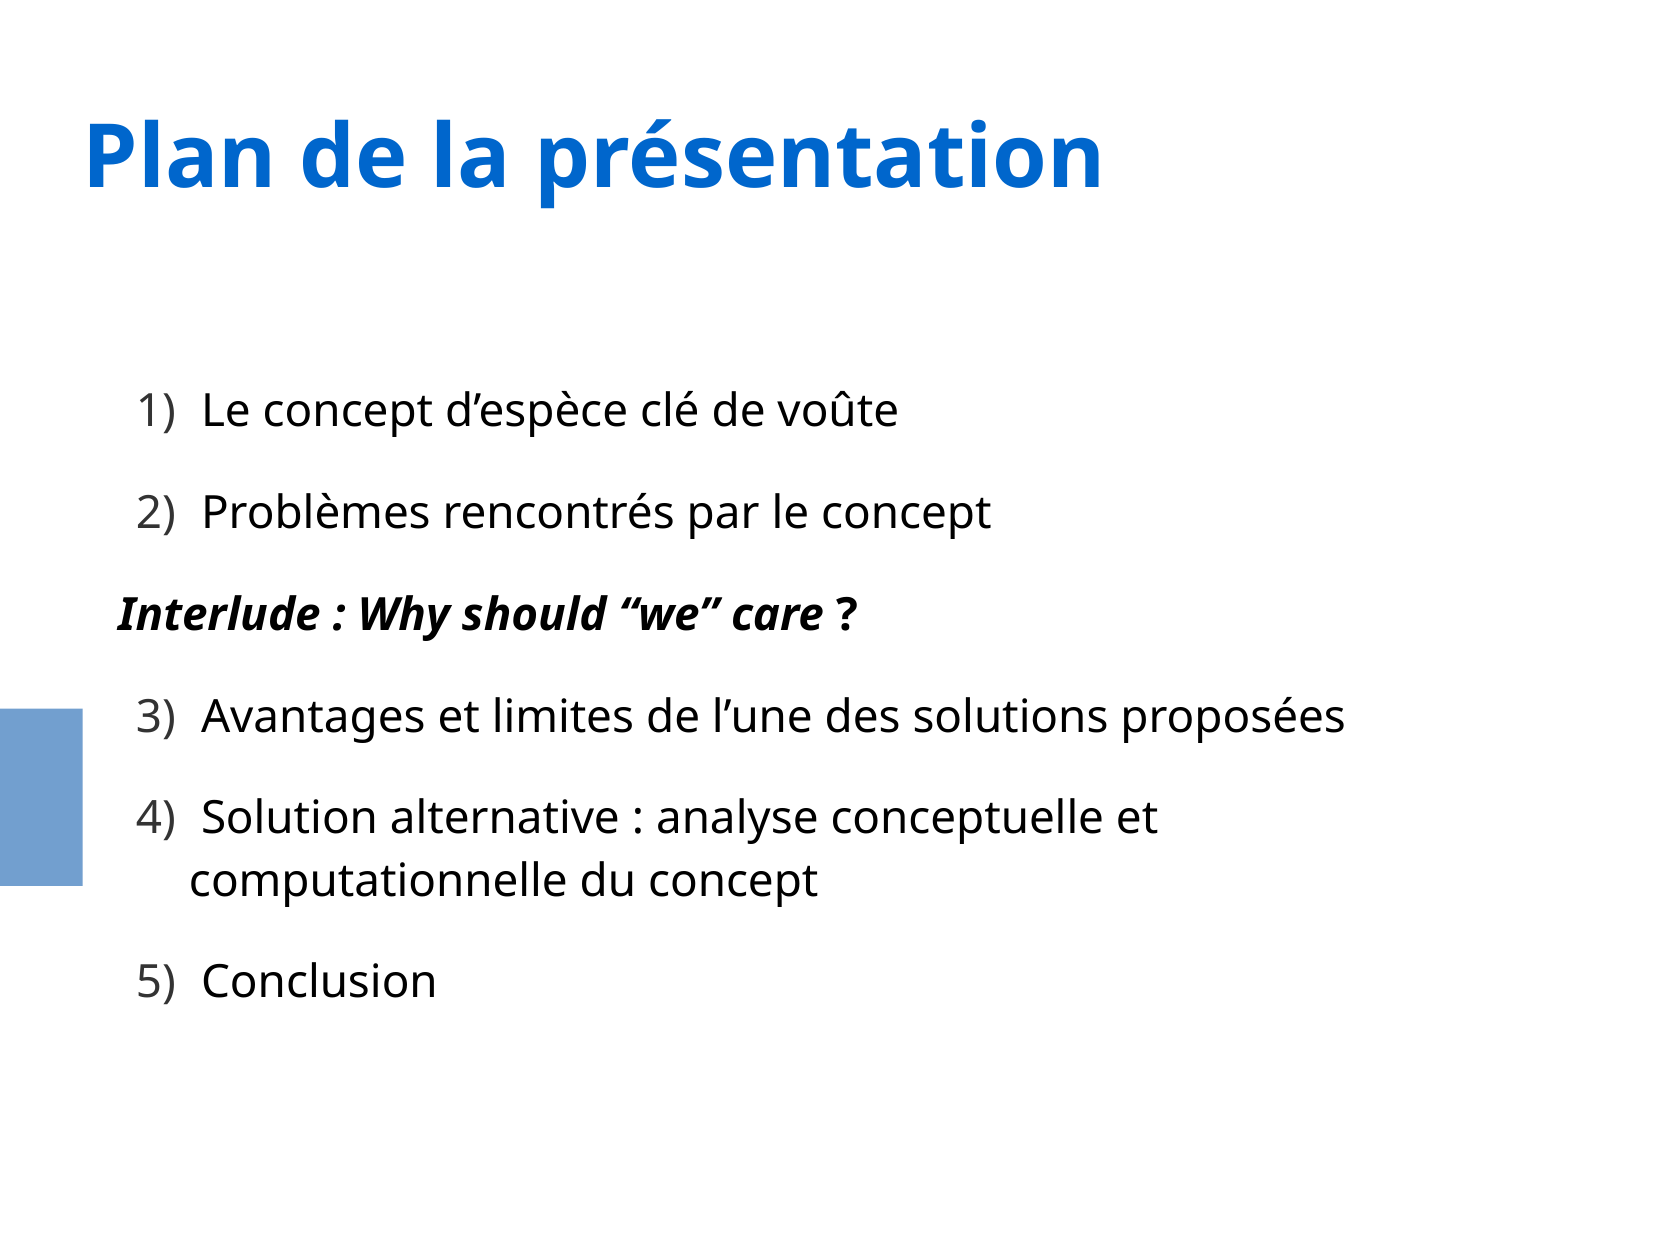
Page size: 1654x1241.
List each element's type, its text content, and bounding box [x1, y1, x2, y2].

list Le concept d’espèce clé de voûte Problèmes rencontrés par le concept Interlude : Why should “we” care ? Avantages et limites de l’une des solutions proposées Solution alternative : analyse conceptuelle et computationnelle du concept Conclusion [118, 377, 1524, 1098]
title Plan de la présentation [82, 35, 1489, 272]
